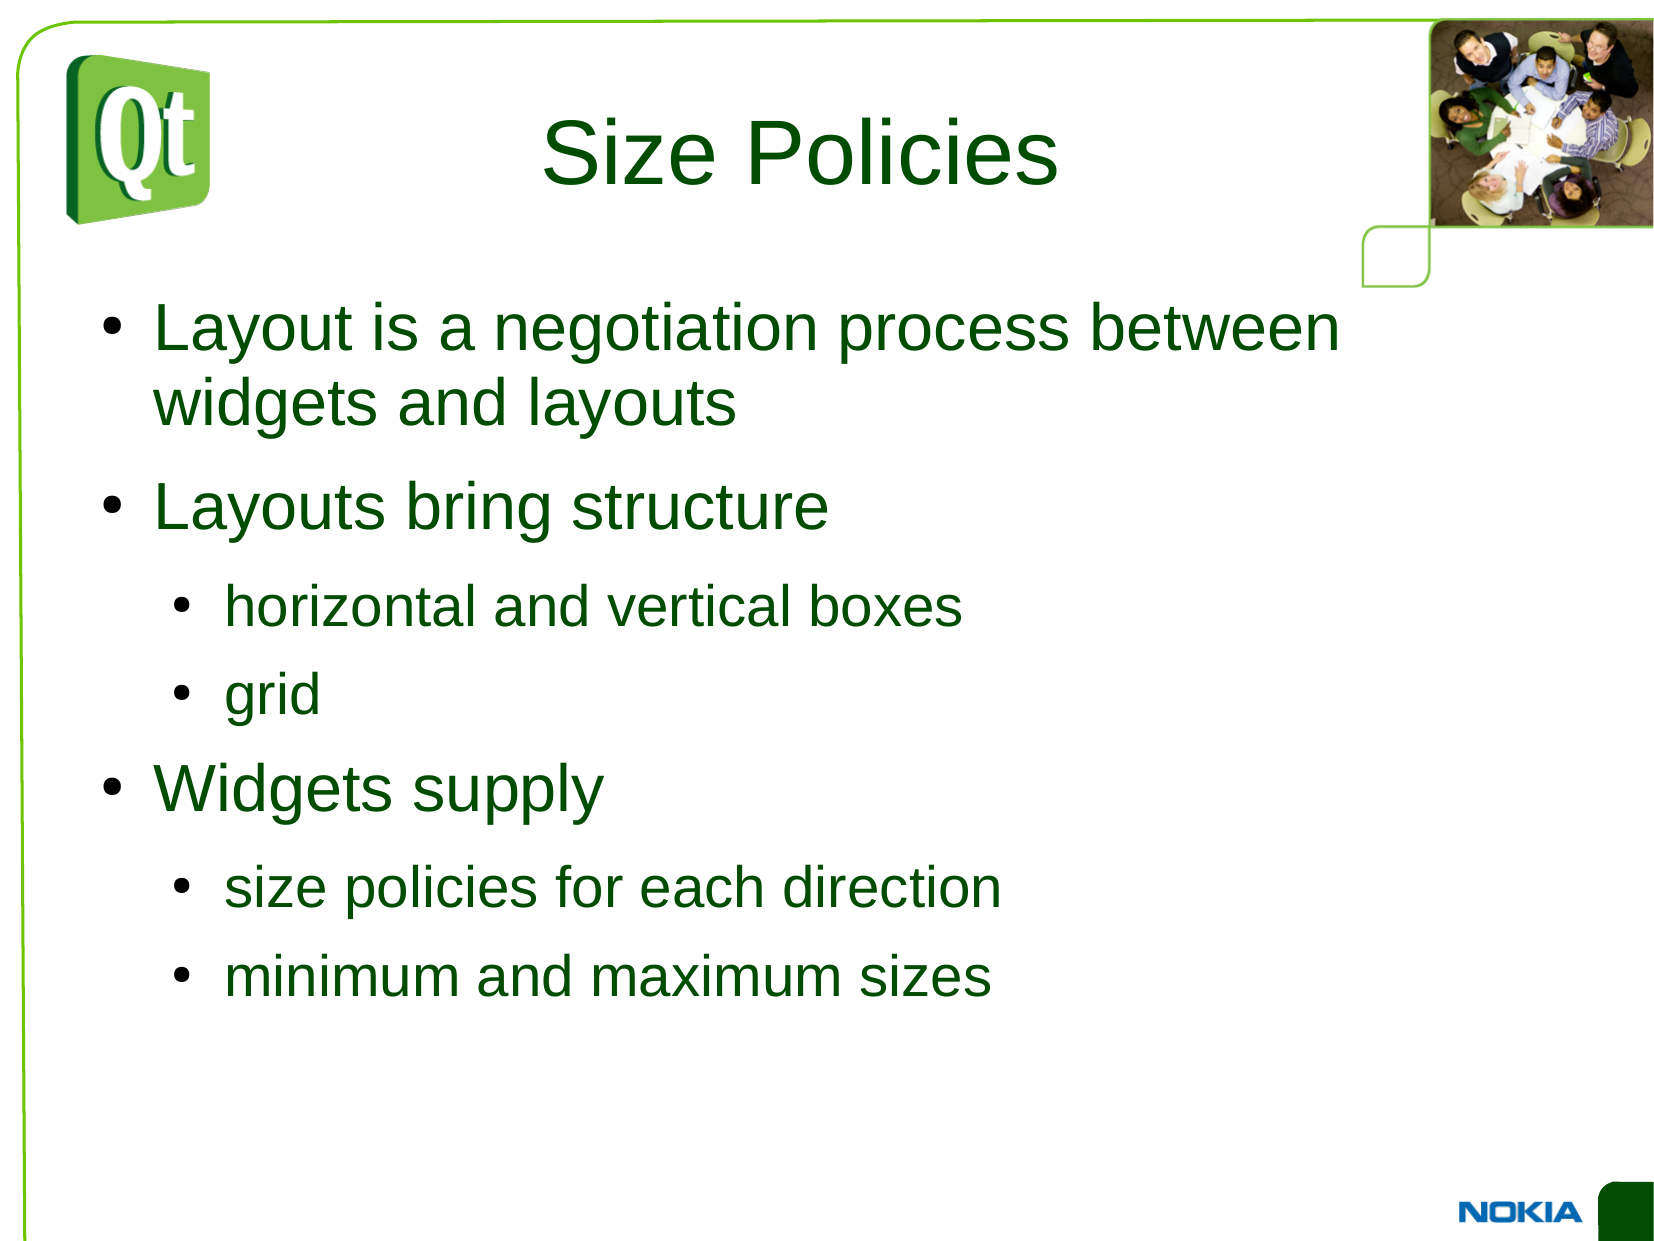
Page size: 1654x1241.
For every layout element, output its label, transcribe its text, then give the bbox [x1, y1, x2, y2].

picture [1338, 7, 1654, 308]
title Size Policies [263, 49, 1338, 257]
list Layout is a negotiation process between widgets and layouts Layouts bring structure horizontal and vertical boxes grid Widgets supply size policies for each direction minimum and maximum sizes [82, 290, 1571, 1094]
picture [66, 55, 210, 225]
picture [1459, 1201, 1583, 1223]
